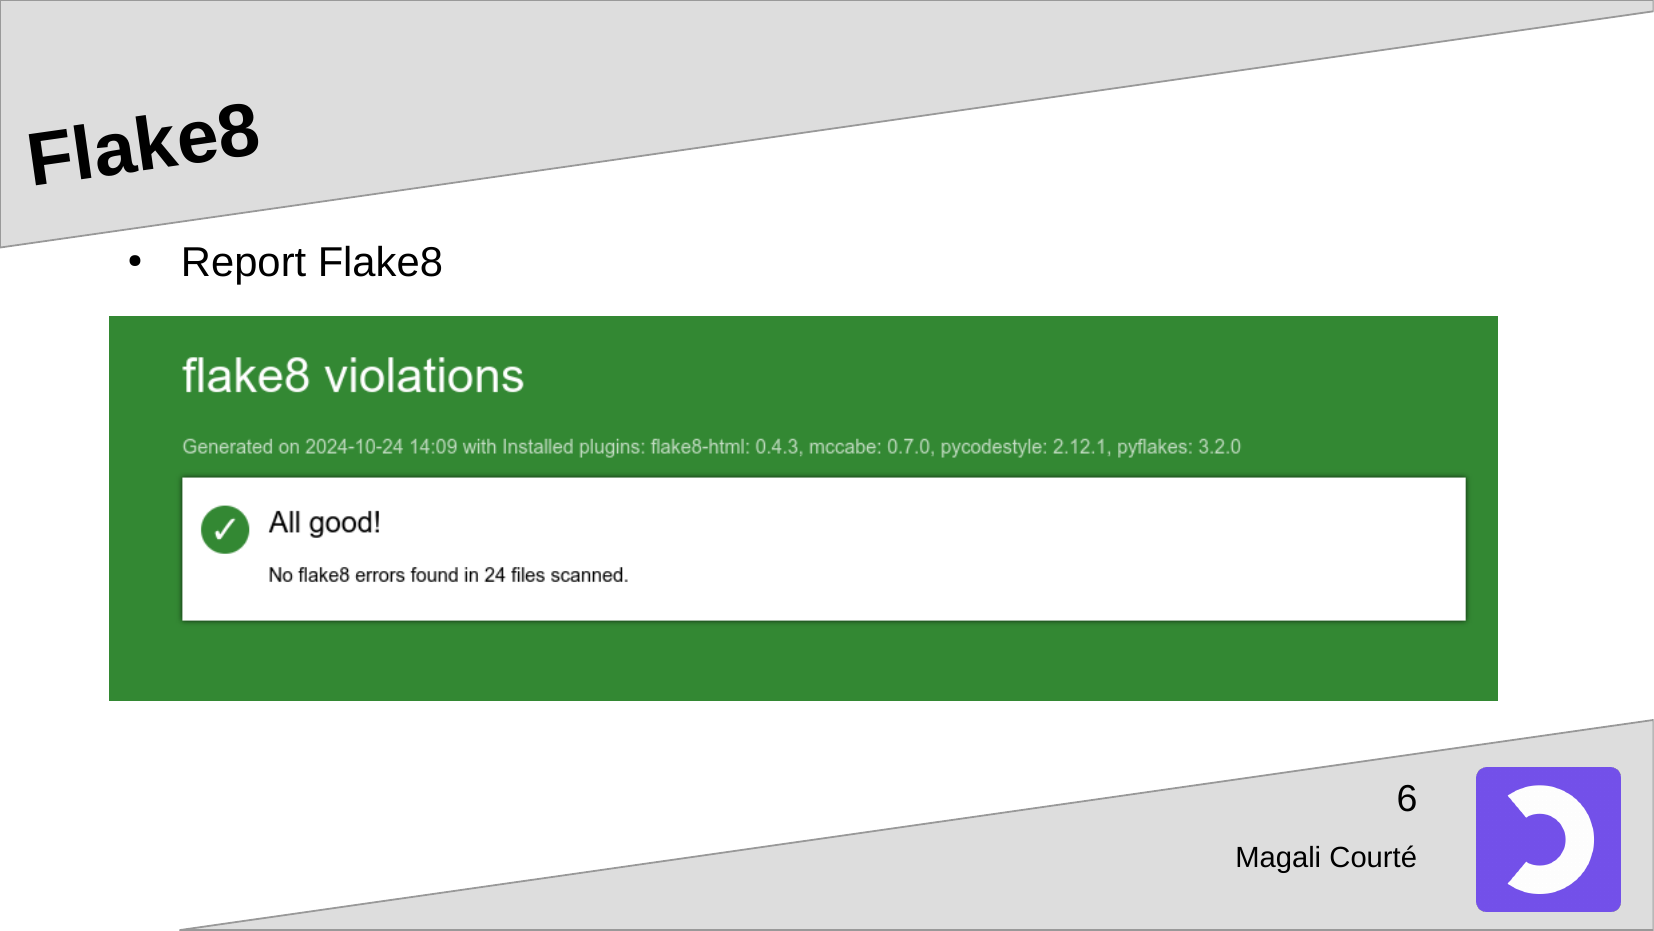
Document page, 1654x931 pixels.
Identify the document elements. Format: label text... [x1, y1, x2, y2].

picture [1476, 767, 1621, 912]
picture [109, 316, 1498, 702]
list Report Flake8 [109, 110, 1565, 650]
title Flake8 [16, 0, 1501, 239]
